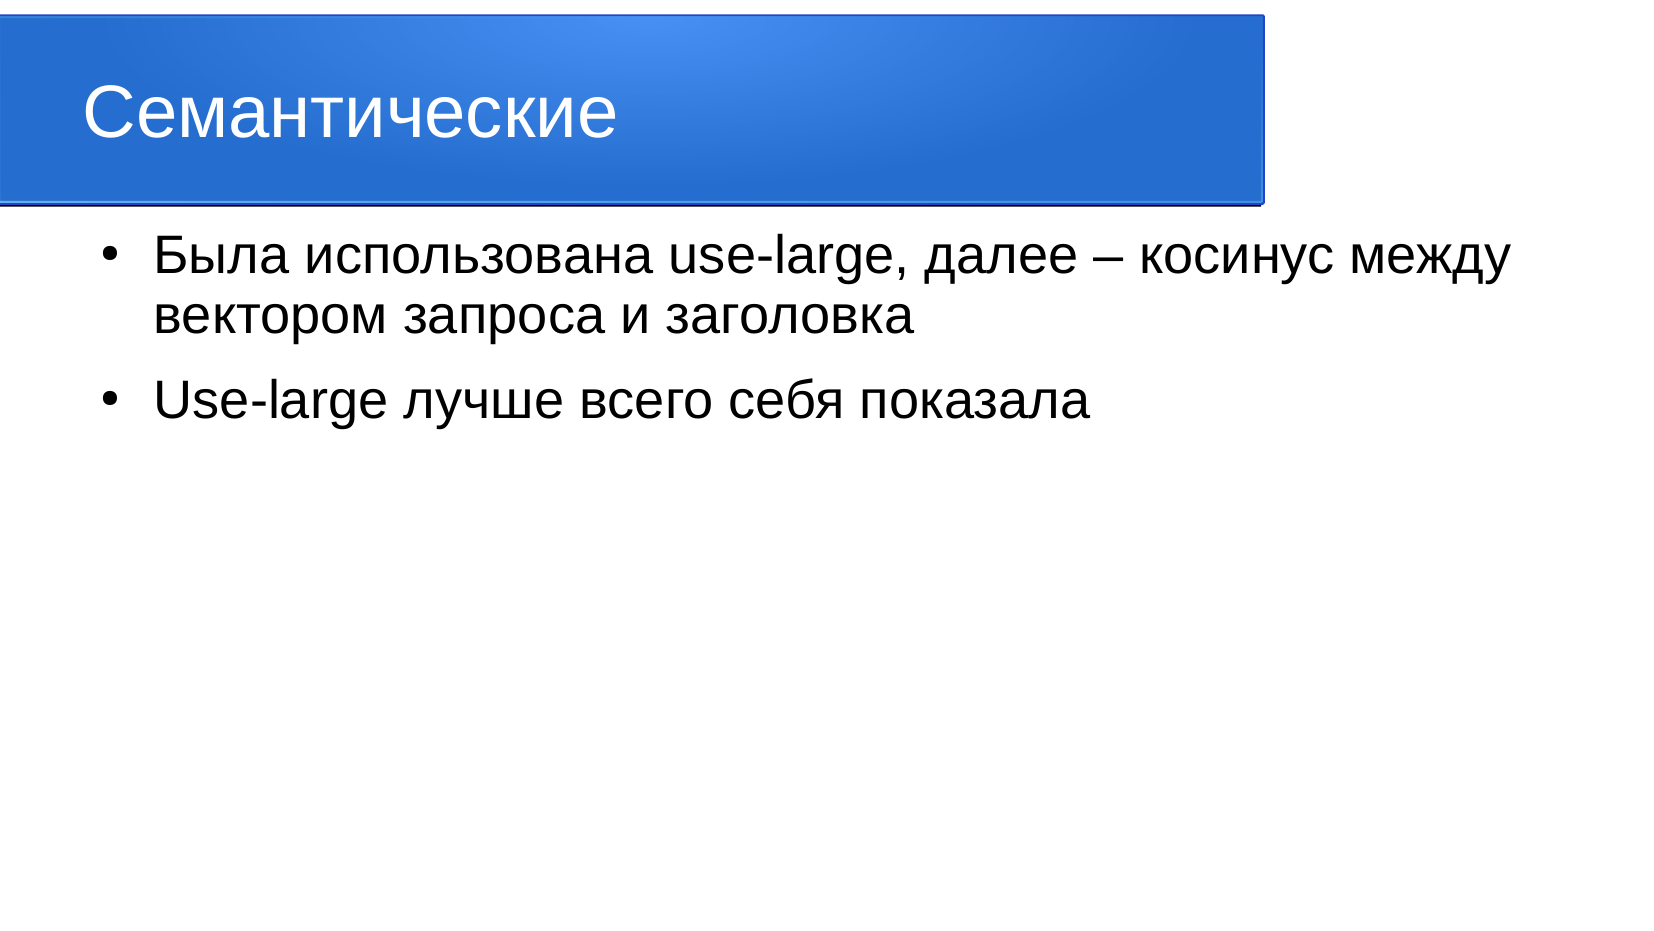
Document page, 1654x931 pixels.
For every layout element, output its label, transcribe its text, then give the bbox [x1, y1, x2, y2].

title Семантические [82, 35, 1235, 189]
list Была использована use-large, далее – косинус между вектором запроса и заголовка Use-large лучше всего себя показала [82, 224, 1571, 764]
